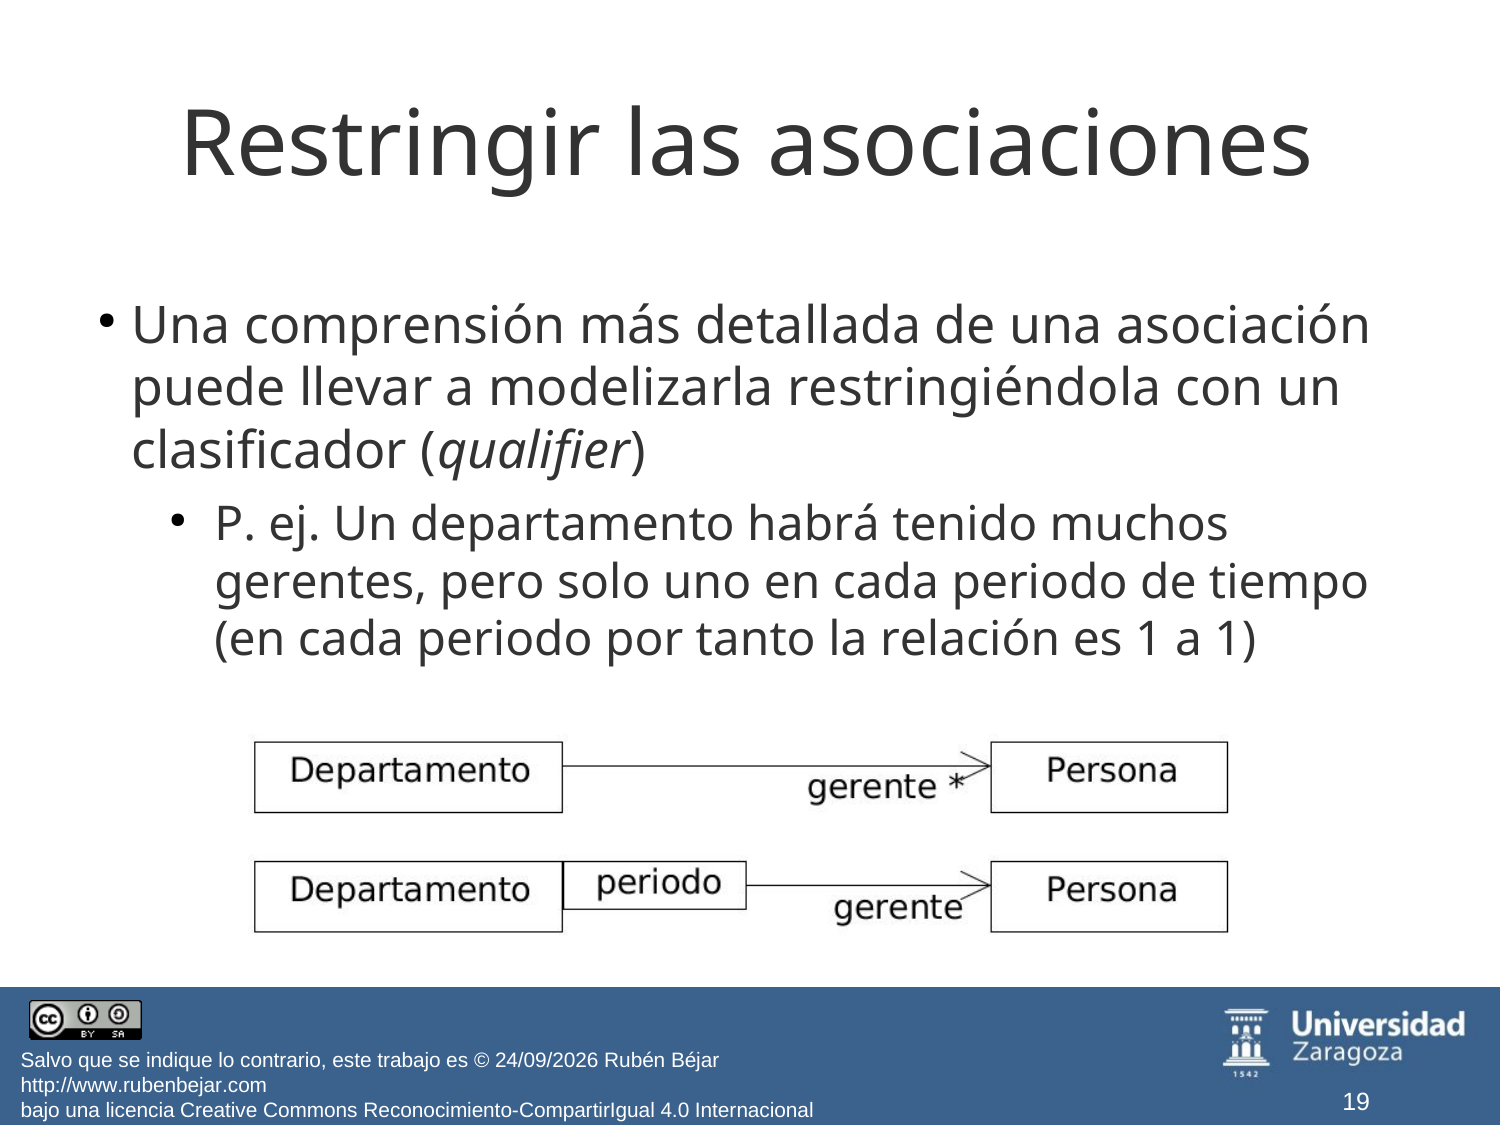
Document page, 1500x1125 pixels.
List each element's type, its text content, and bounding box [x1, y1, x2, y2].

picture [0, 987, 1500, 1125]
list Una comprensión más detallada de una asociación puede llevar a modelizarla restringiéndola con un clasificador (qualifier) P. ej. Un departamento habrá tenido muchos gerentes, pero solo uno en cada periodo de tiempo (en cada periodo por tanto la relación es 1 a 1) [82, 283, 1418, 721]
picture [248, 714, 1242, 949]
title Restringir las asociaciones [74, 21, 1420, 257]
